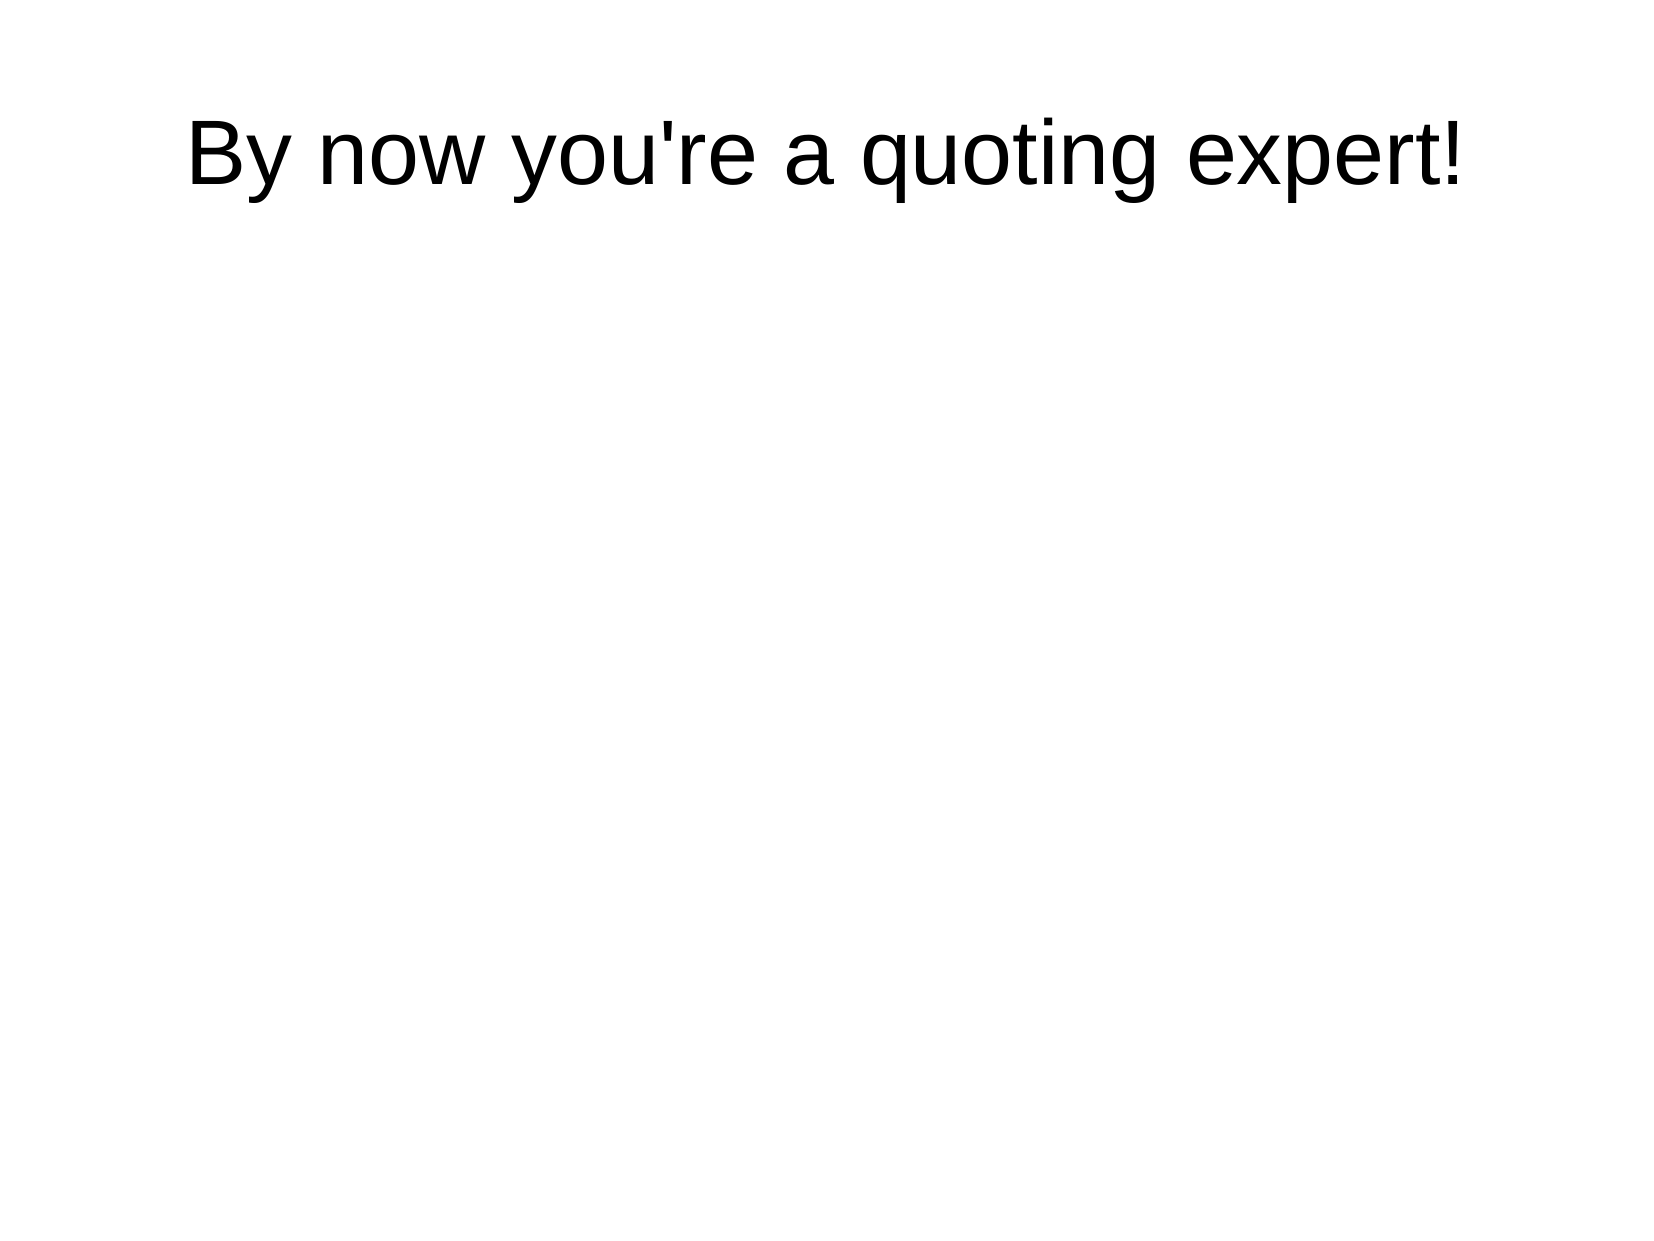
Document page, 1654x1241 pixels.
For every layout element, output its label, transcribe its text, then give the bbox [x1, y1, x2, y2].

title By now you're a quoting expert! [82, 49, 1571, 257]
